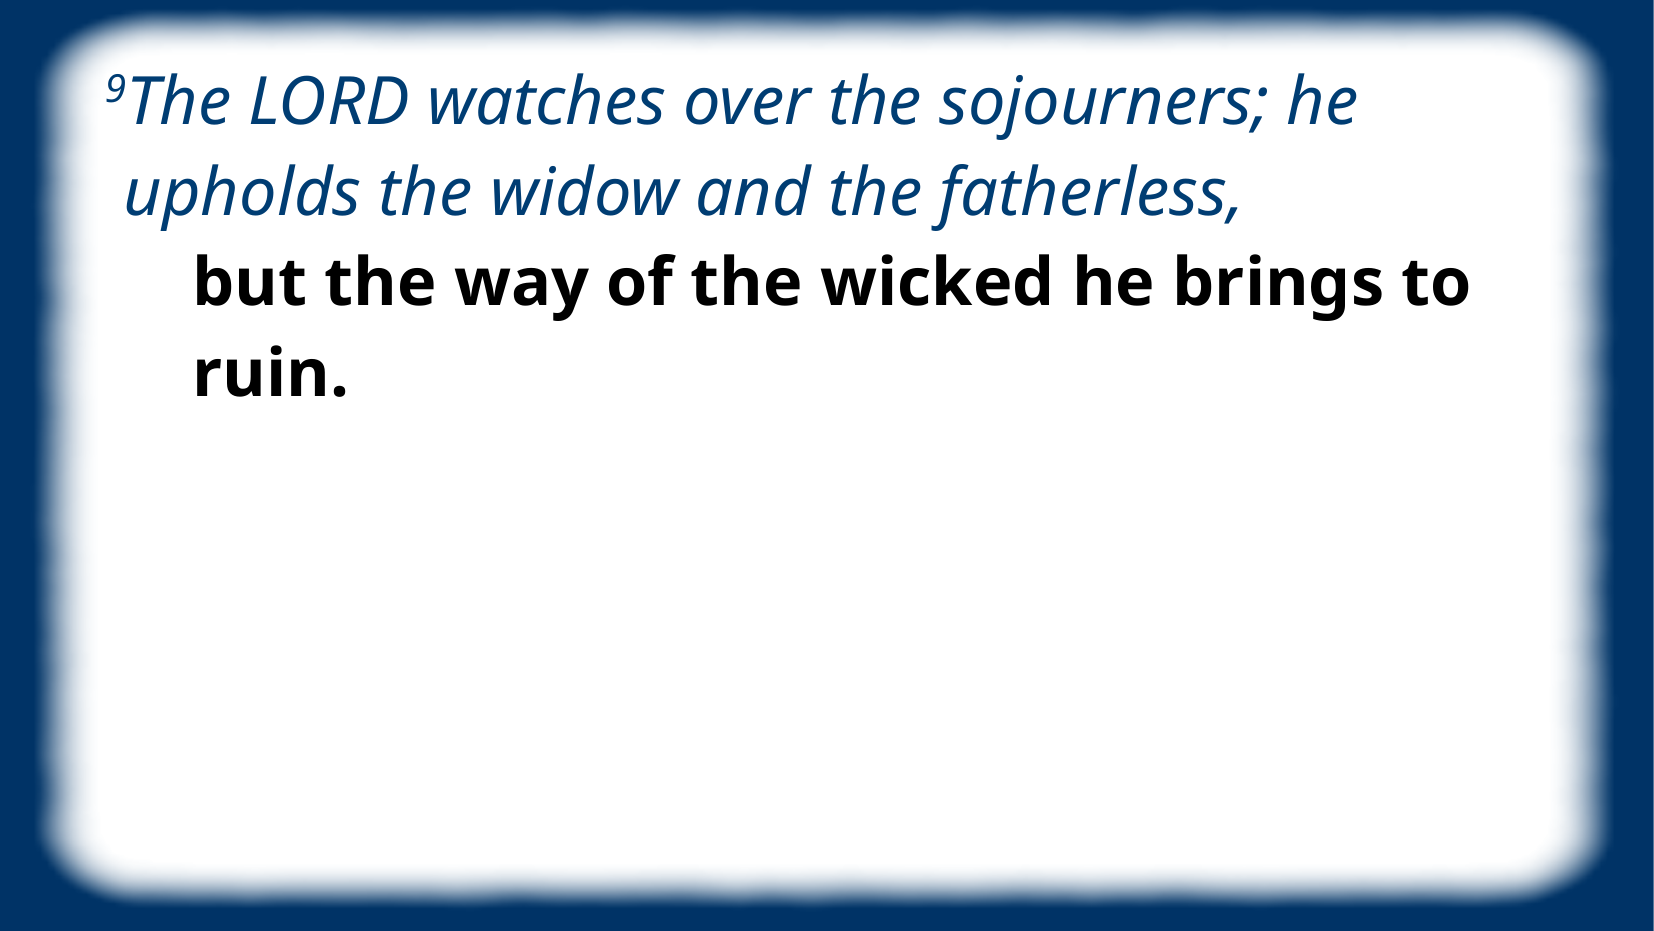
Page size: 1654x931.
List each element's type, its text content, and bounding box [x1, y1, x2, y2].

picture [0, 0, 1654, 931]
text_box 9The LORD watches over the sojourners; he upholds the widow and the fatherless, but the way of the wicked he brings to ruin. [90, 45, 1562, 416]
